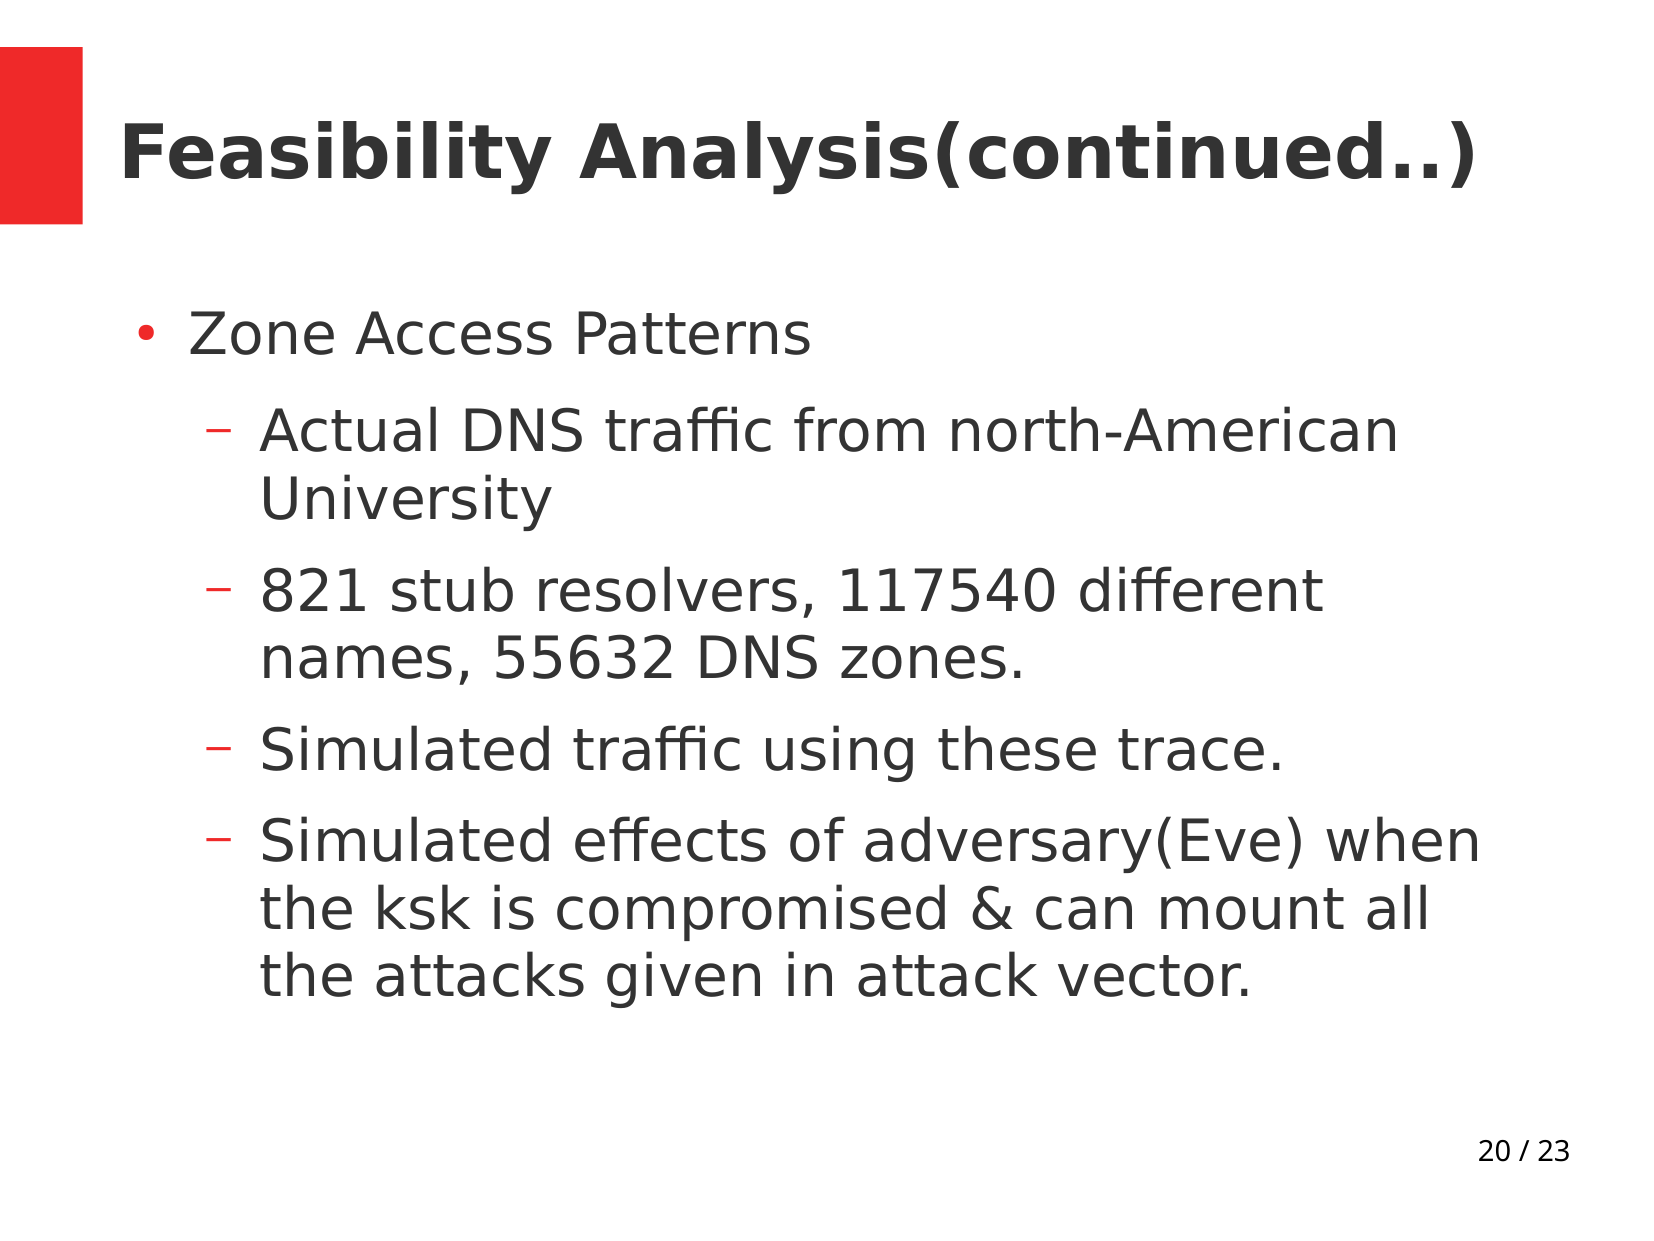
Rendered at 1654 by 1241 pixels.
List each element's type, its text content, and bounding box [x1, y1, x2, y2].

list Zone Access Patterns Actual DNS traffic from north-American University 821 stub resolvers, 117540 different names, 55632 DNS zones. Simulated traffic using these trace. Simulated effects of adversary(Eve) when the ksk is compromised & can mount all the attacks given in attack vector. [118, 300, 1536, 1021]
title Feasibility Analysis(continued..) [118, 49, 1571, 257]
